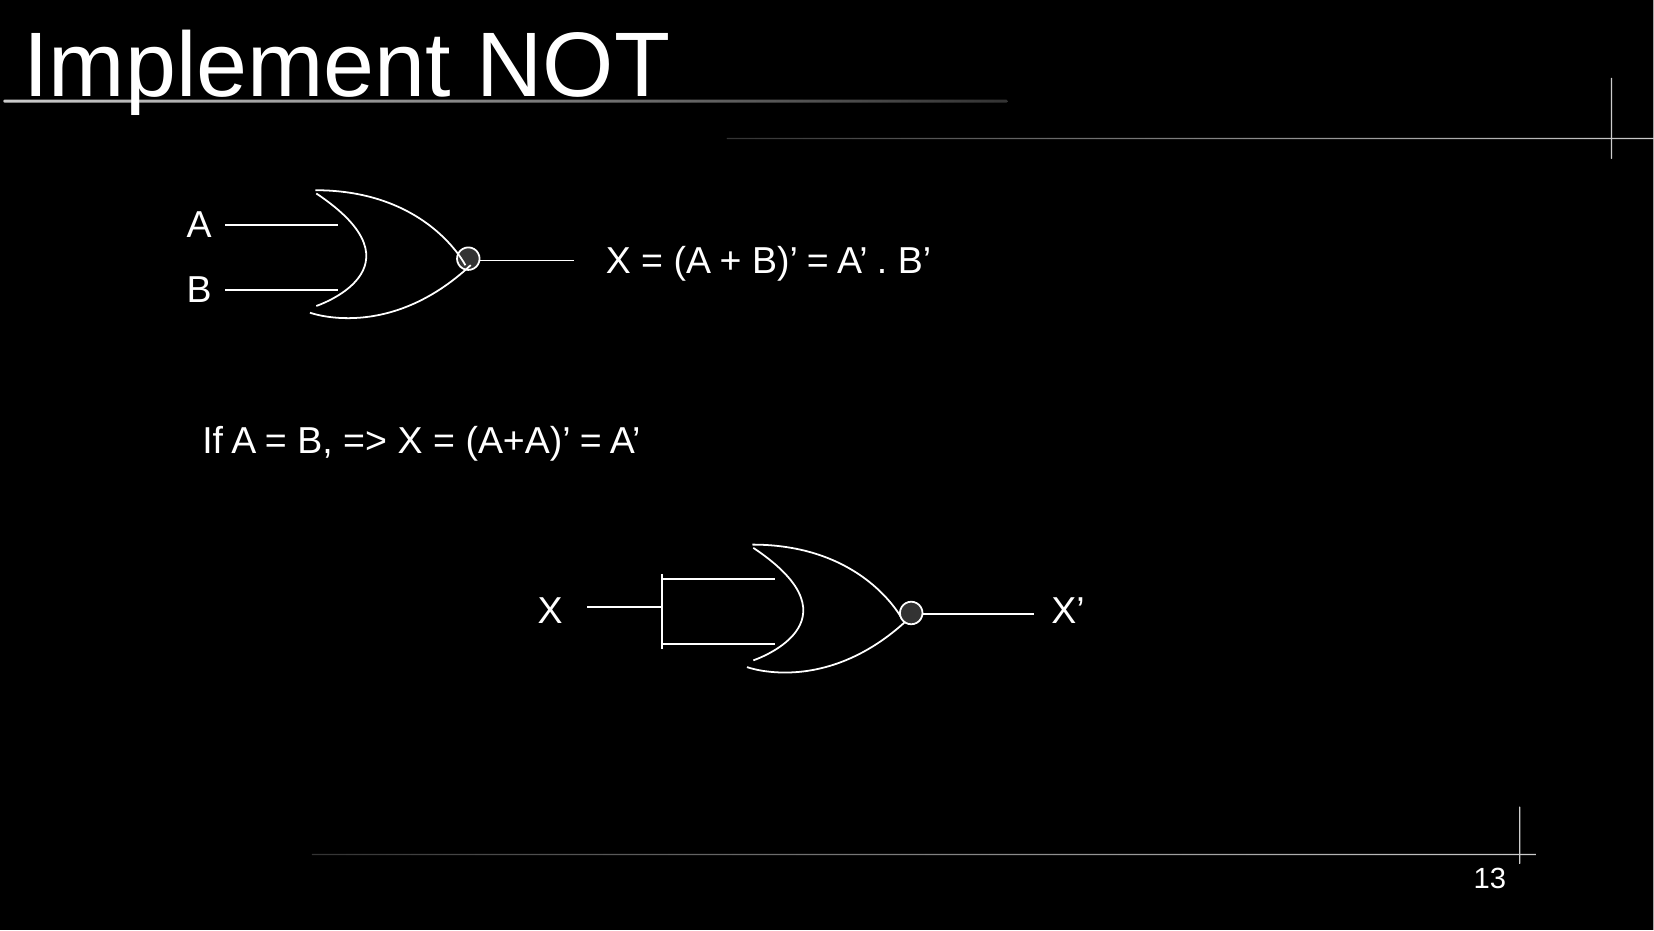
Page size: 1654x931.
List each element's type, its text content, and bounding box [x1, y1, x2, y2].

text_box [899, 601, 923, 625]
text_box X’ [1036, 581, 1108, 681]
text_box X [522, 581, 578, 639]
title Implement NOT [23, 11, 1589, 119]
text_box X = (A + B)’ = A’ . B’ [591, 231, 946, 289]
text_box A [171, 196, 227, 254]
text_box If A = B, => X = (A+A)’ = A’ [187, 412, 655, 470]
text_box [457, 247, 480, 270]
text_box B [171, 261, 227, 319]
